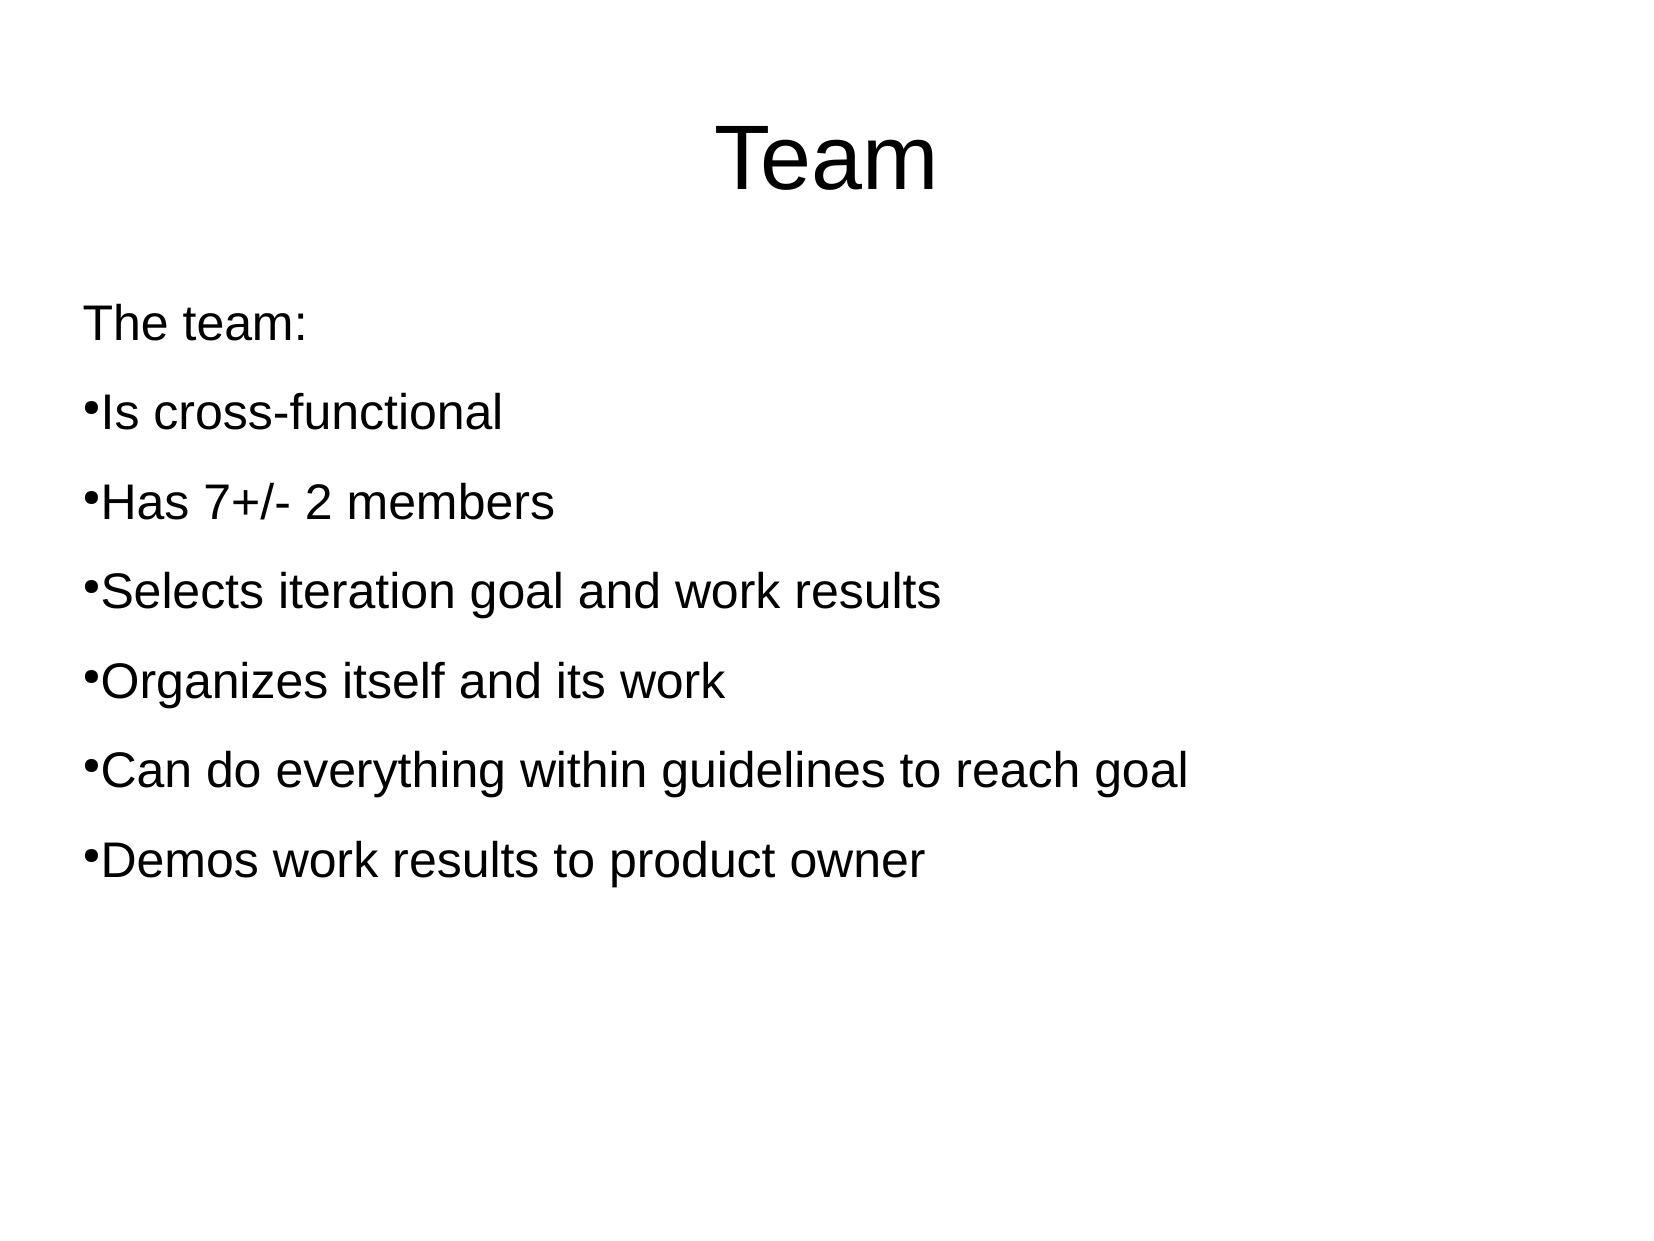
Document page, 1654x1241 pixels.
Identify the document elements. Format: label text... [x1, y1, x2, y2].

list The team: Is cross-functional Has 7+/- 2 members Selects iteration goal and work results Organizes itself and its work Can do everything within guidelines to reach goal Demos work results to product owner [82, 290, 1571, 1010]
title Team [82, 49, 1571, 257]
